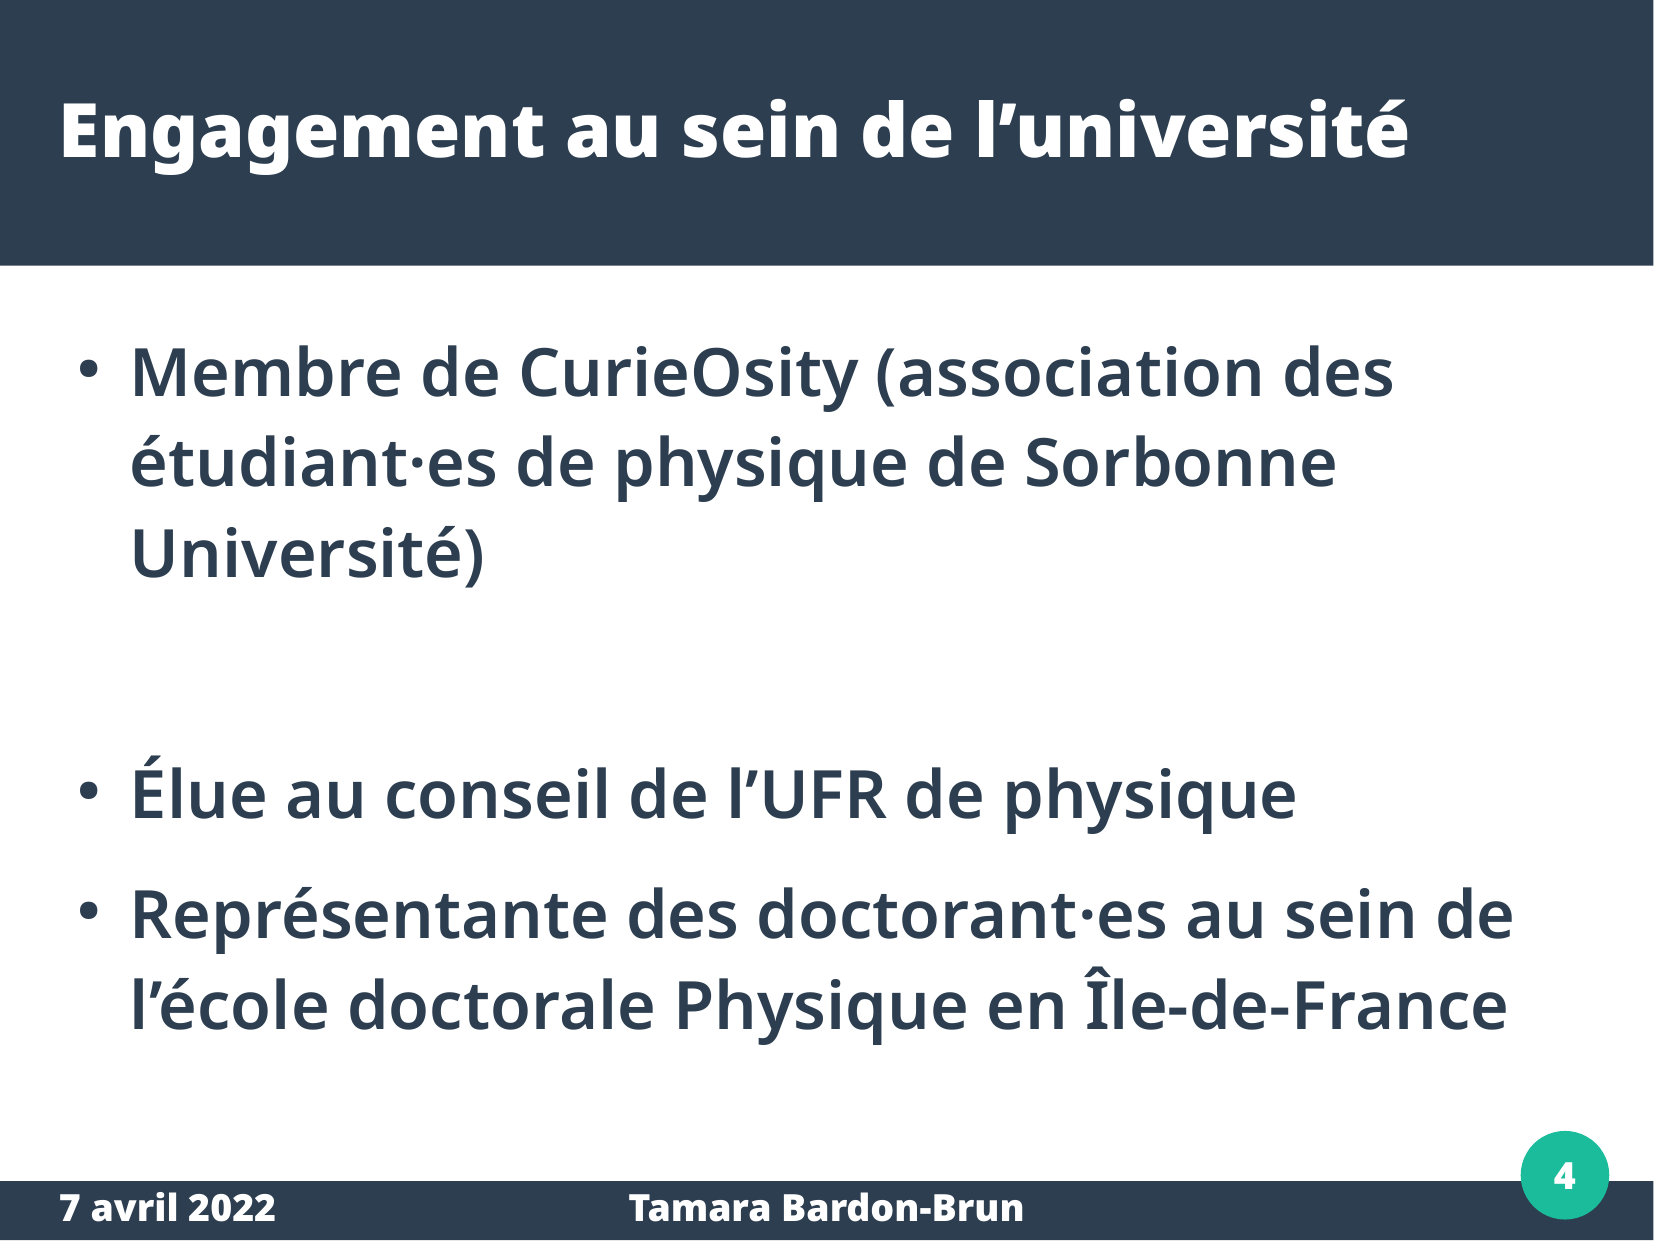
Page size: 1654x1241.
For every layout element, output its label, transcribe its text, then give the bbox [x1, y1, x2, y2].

title Engagement au sein de l’université [59, 49, 1595, 207]
list Membre de CurieOsity (association des étudiant·es de physique de Sorbonne Université) Élue au conseil de l’UFR de physique Représentante des doctorant·es au sein de l’école doctorale Physique en Île-de-France [59, 324, 1595, 1152]
